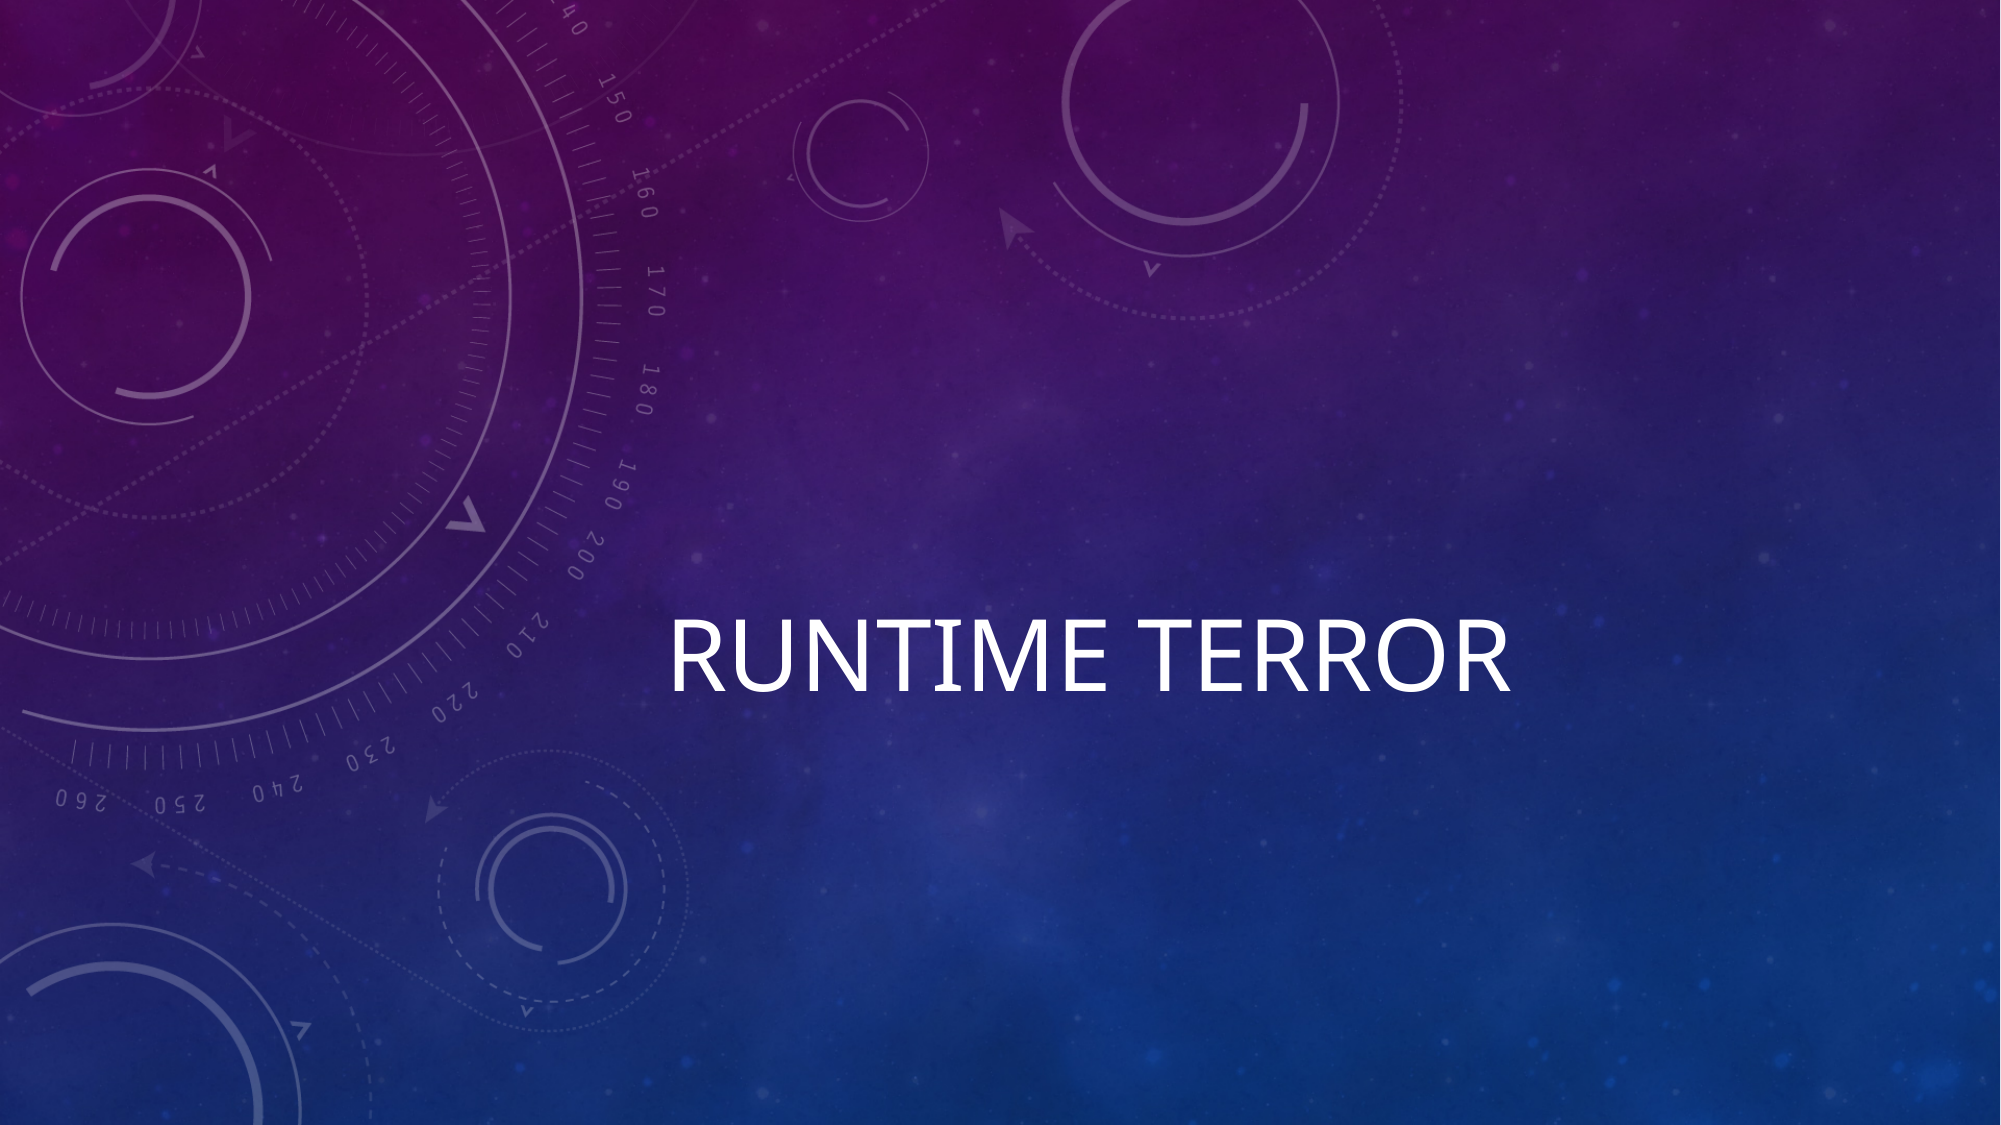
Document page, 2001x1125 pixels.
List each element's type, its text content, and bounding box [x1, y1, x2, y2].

title Runtime terror [650, 322, 1831, 720]
